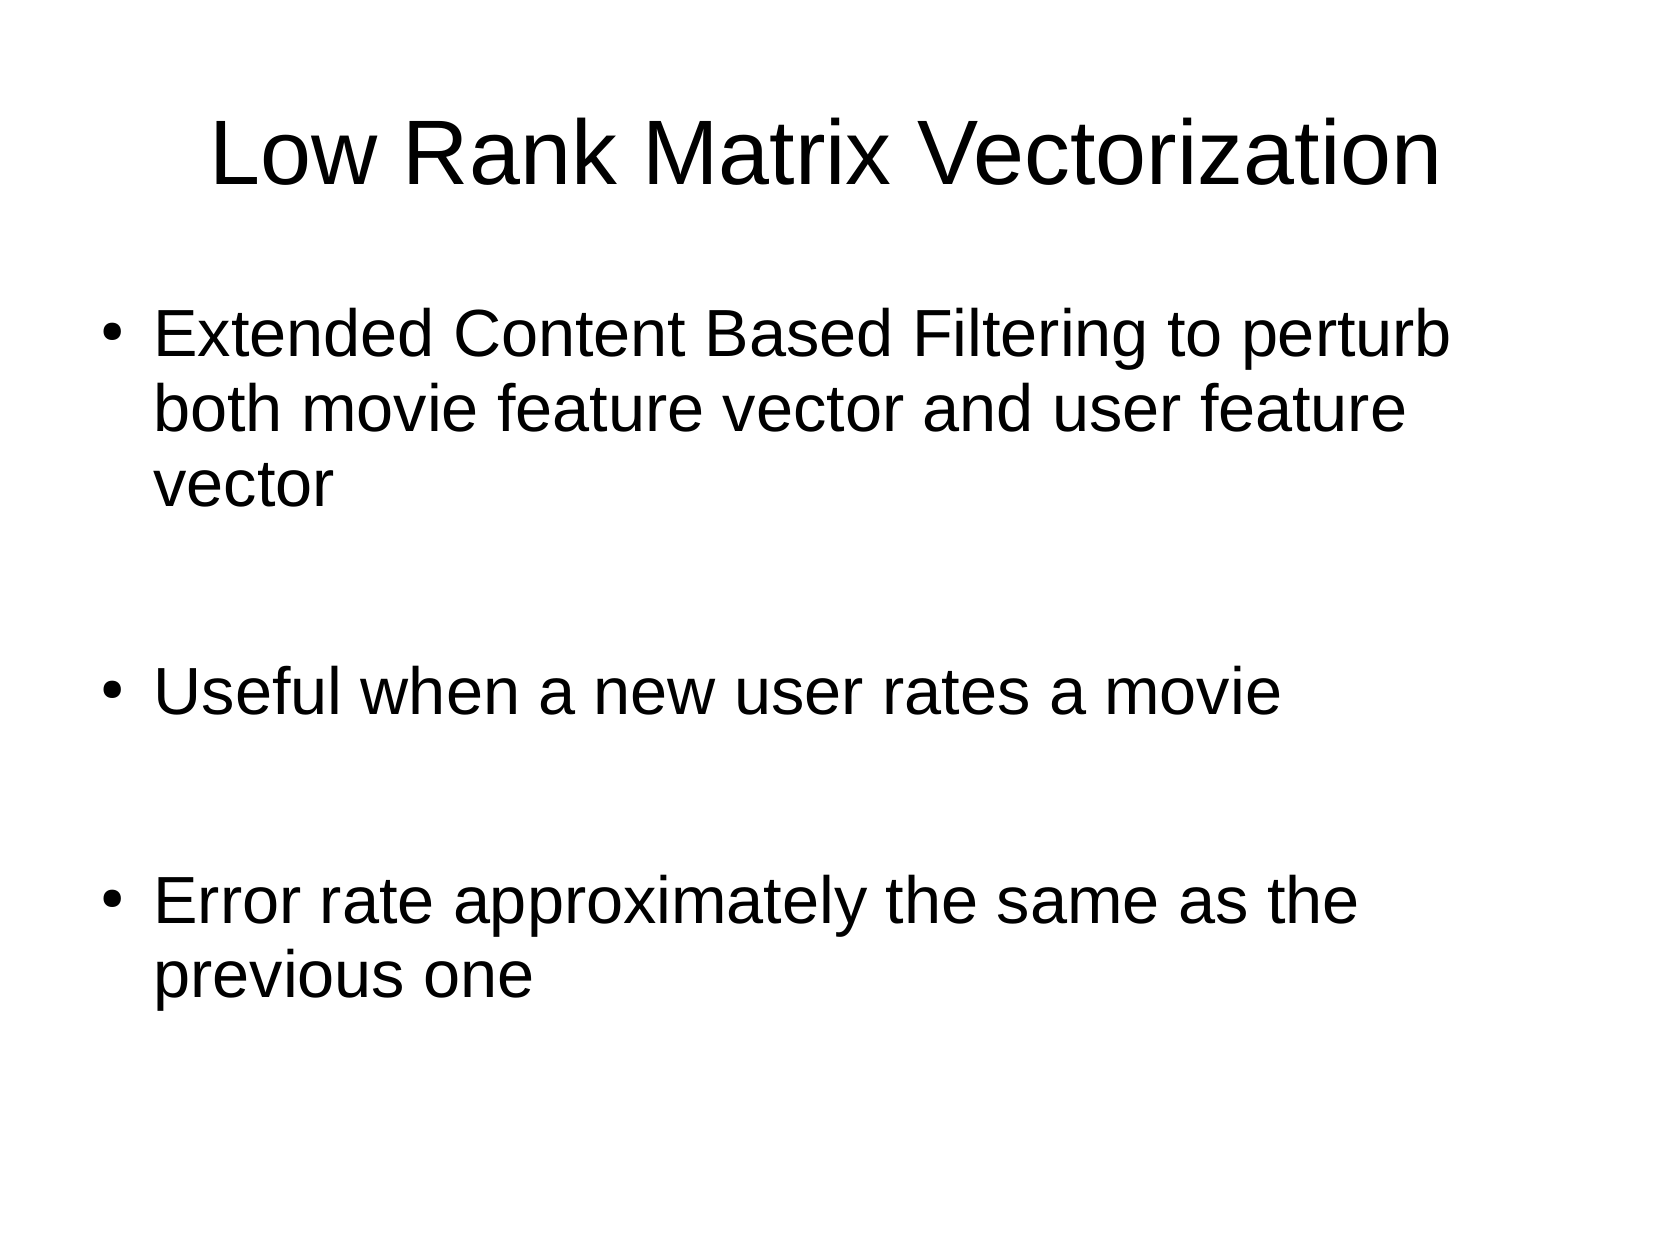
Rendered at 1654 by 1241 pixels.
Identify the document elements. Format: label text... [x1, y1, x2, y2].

title Low Rank Matrix Vectorization [82, 49, 1571, 257]
list Extended Content Based Filtering to perturb both movie feature vector and user feature vector Useful when a new user rates a movie Error rate approximately the same as the previous one [82, 296, 1576, 1115]
